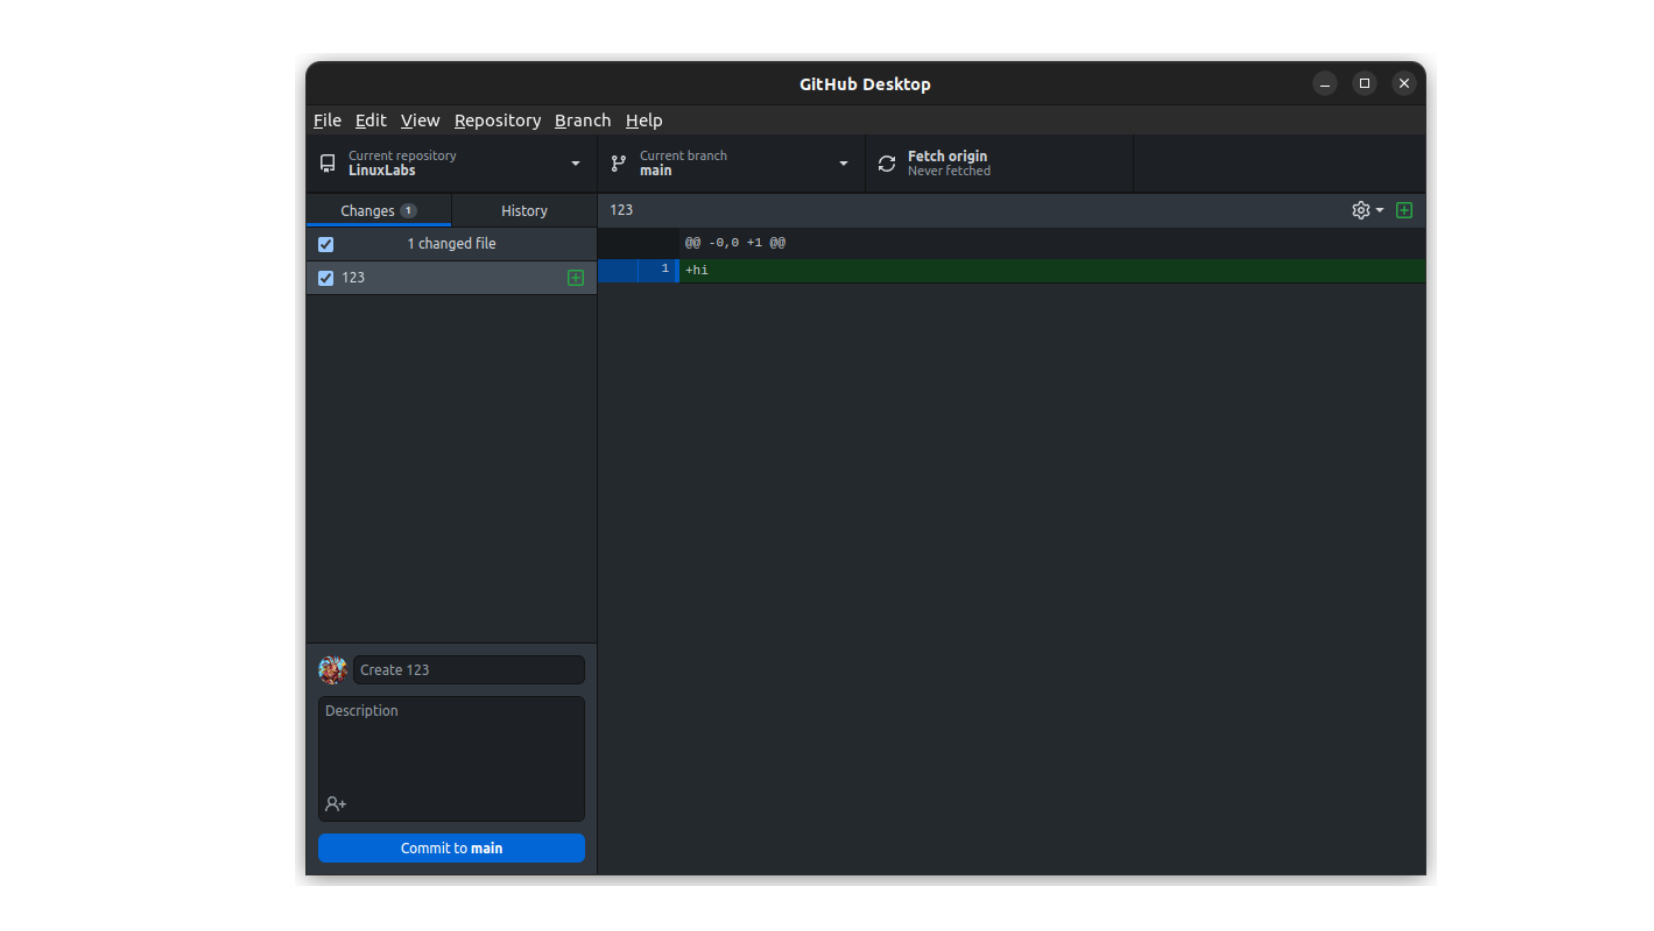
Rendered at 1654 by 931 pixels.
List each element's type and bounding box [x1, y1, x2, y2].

picture [295, 53, 1437, 886]
